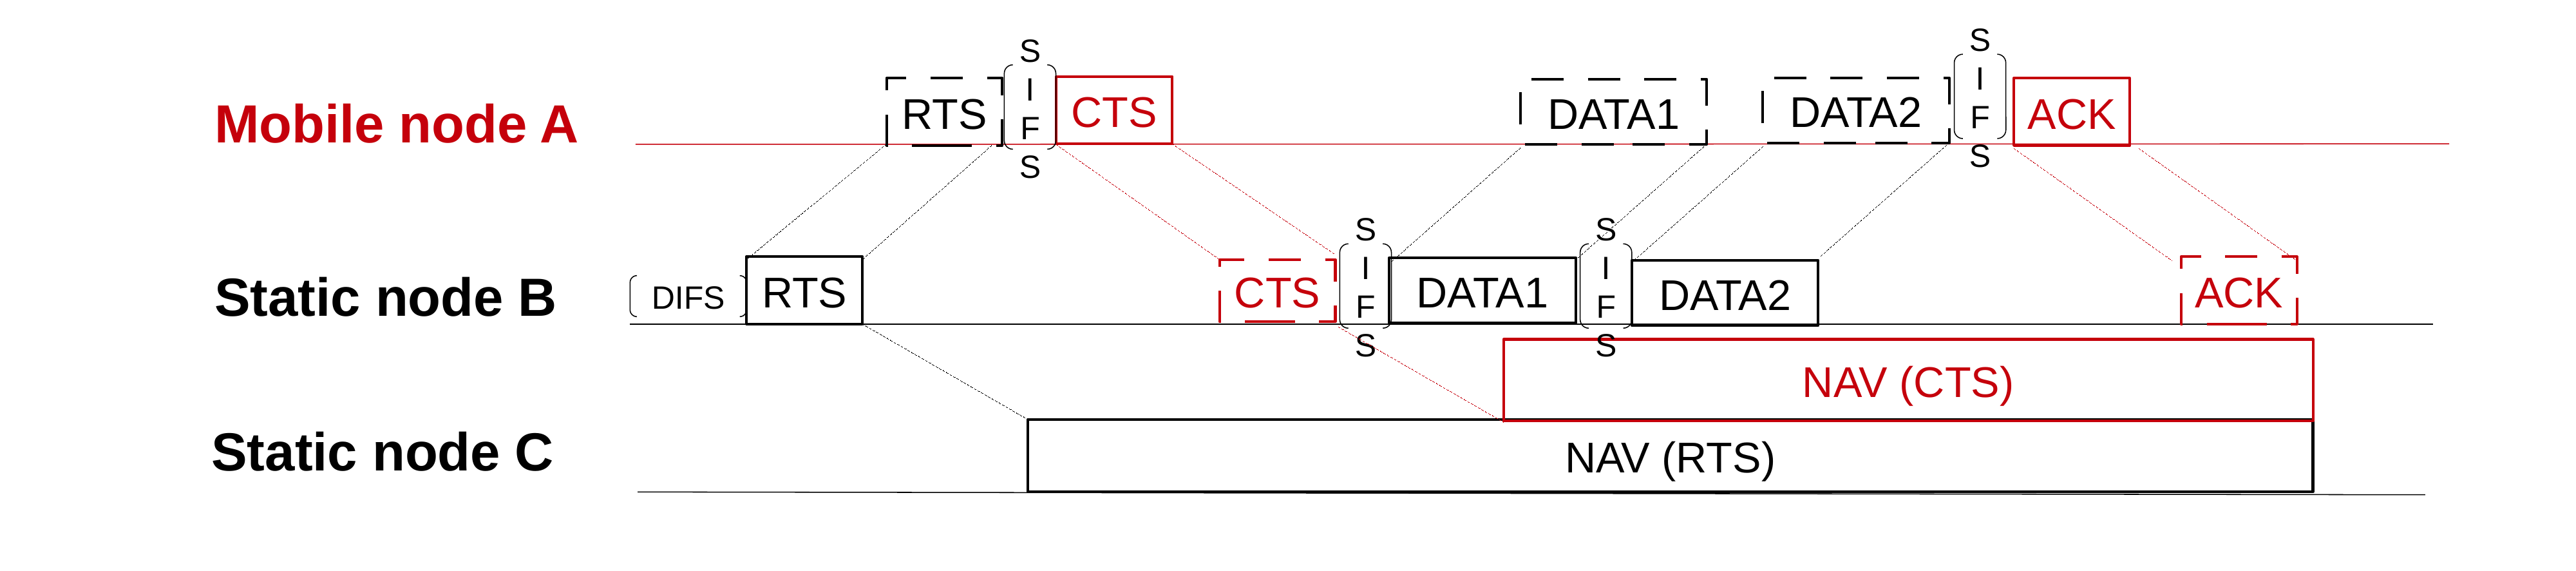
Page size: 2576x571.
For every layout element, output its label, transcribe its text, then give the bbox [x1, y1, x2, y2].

text_box SIFS [1954, 54, 2006, 139]
text_box RTS [886, 78, 1003, 146]
text_box DATA1 [1391, 257, 1576, 323]
text_box DATA1 [1520, 79, 1707, 144]
text_box Mobile node A [205, 84, 638, 147]
text_box SIFS [1580, 244, 1632, 329]
text_box CTS [1056, 76, 1173, 144]
text_box RTS [746, 256, 863, 324]
text_box DATA2 [1631, 260, 1819, 326]
text_box DATA2 [1763, 77, 1949, 143]
text_box ACK [2181, 256, 2297, 324]
text_box CTS [1219, 259, 1336, 322]
text_box SIFS [1340, 244, 1392, 329]
text_box Static node B [205, 258, 647, 320]
text_box Static node C [202, 412, 667, 474]
text_box NAV (CTS) [1503, 339, 2313, 421]
text_box NAV (RTS) [1027, 419, 2313, 492]
text_box ACK [2014, 78, 2130, 146]
text_box DIFS [630, 275, 747, 317]
text_box SIFS [1004, 64, 1056, 150]
